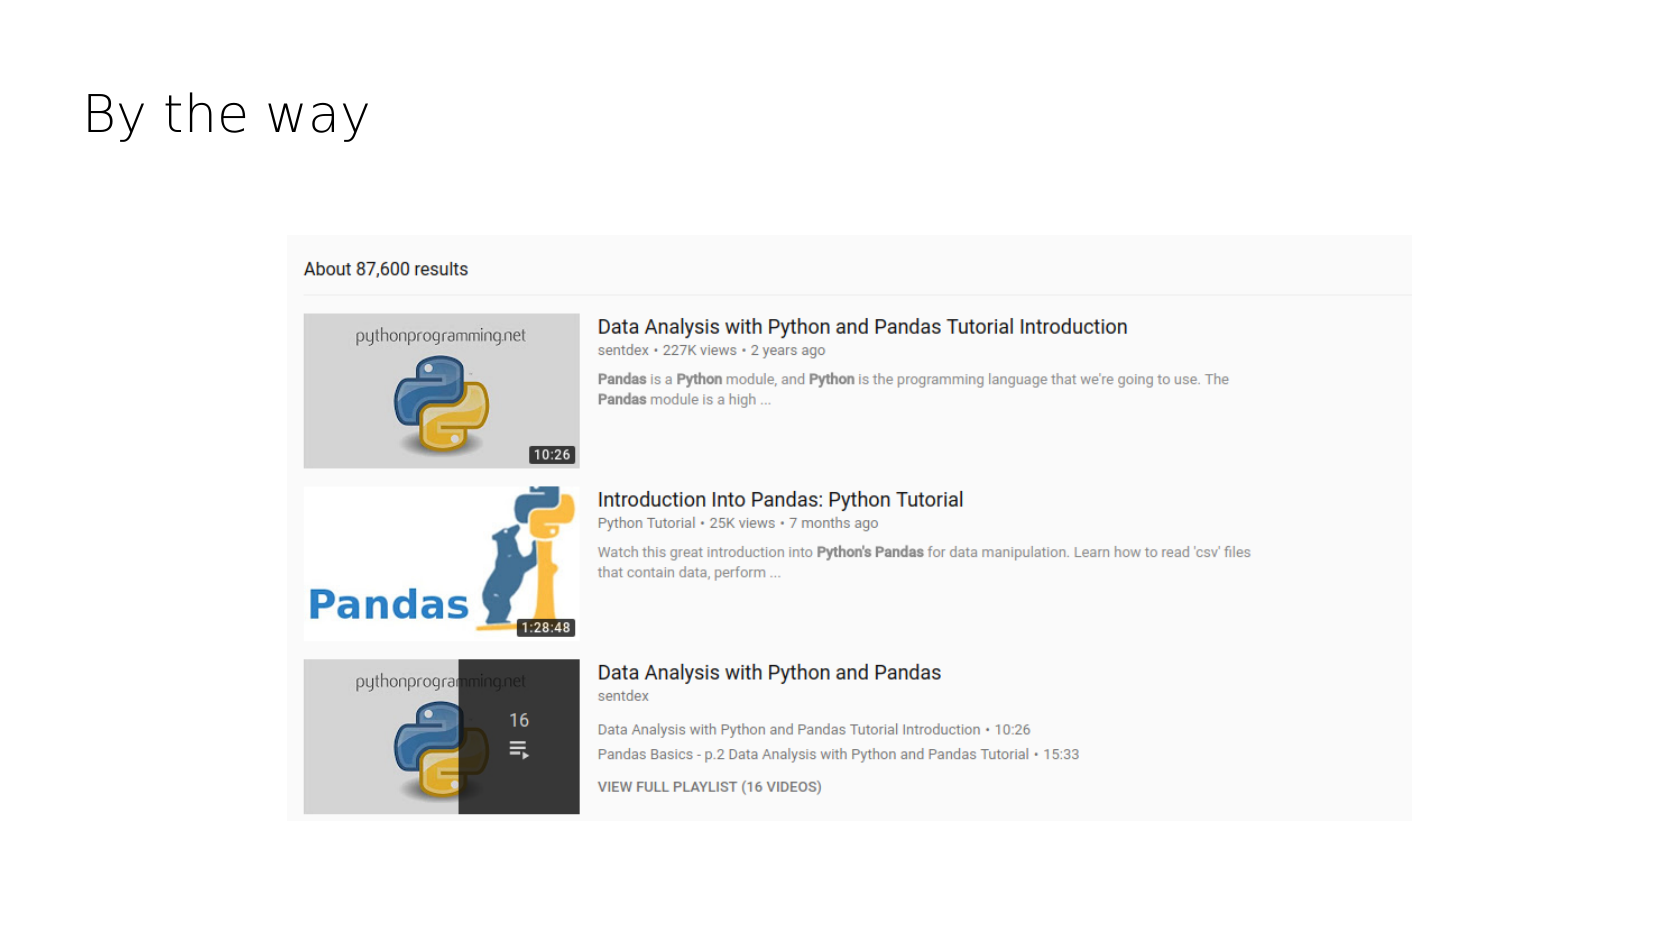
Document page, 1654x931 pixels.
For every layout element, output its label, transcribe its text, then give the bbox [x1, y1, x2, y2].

picture [287, 235, 1412, 821]
title By the way [82, 37, 1571, 193]
